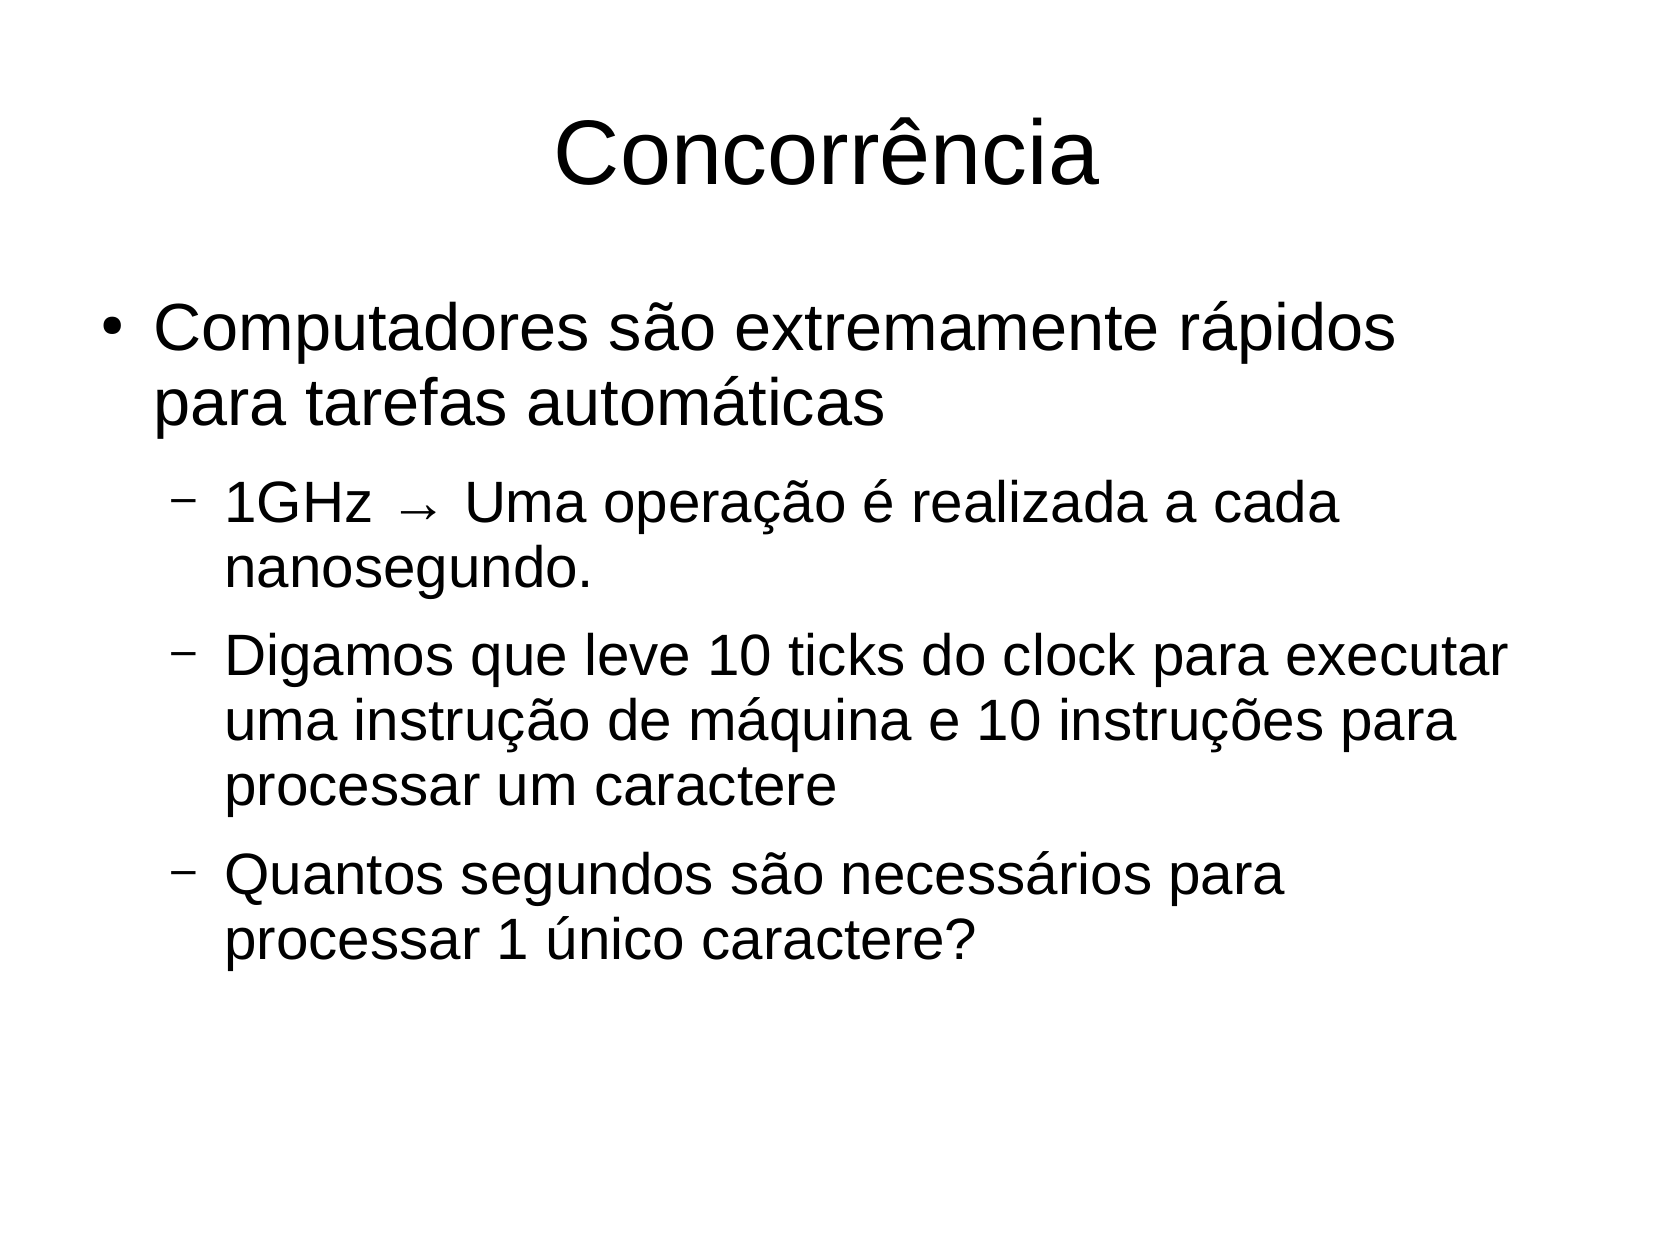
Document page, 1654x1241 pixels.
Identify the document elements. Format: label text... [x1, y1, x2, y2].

list Computadores são extremamente rápidos para tarefas automáticas 1GHz → Uma operação é realizada a cada nanosegundo. Digamos que leve 10 ticks do clock para executar uma instrução de máquina e 10 instruções para processar um caractere Quantos segundos são necessários para processar 1 único caractere? [82, 290, 1538, 1010]
title Concorrência [82, 49, 1571, 257]
